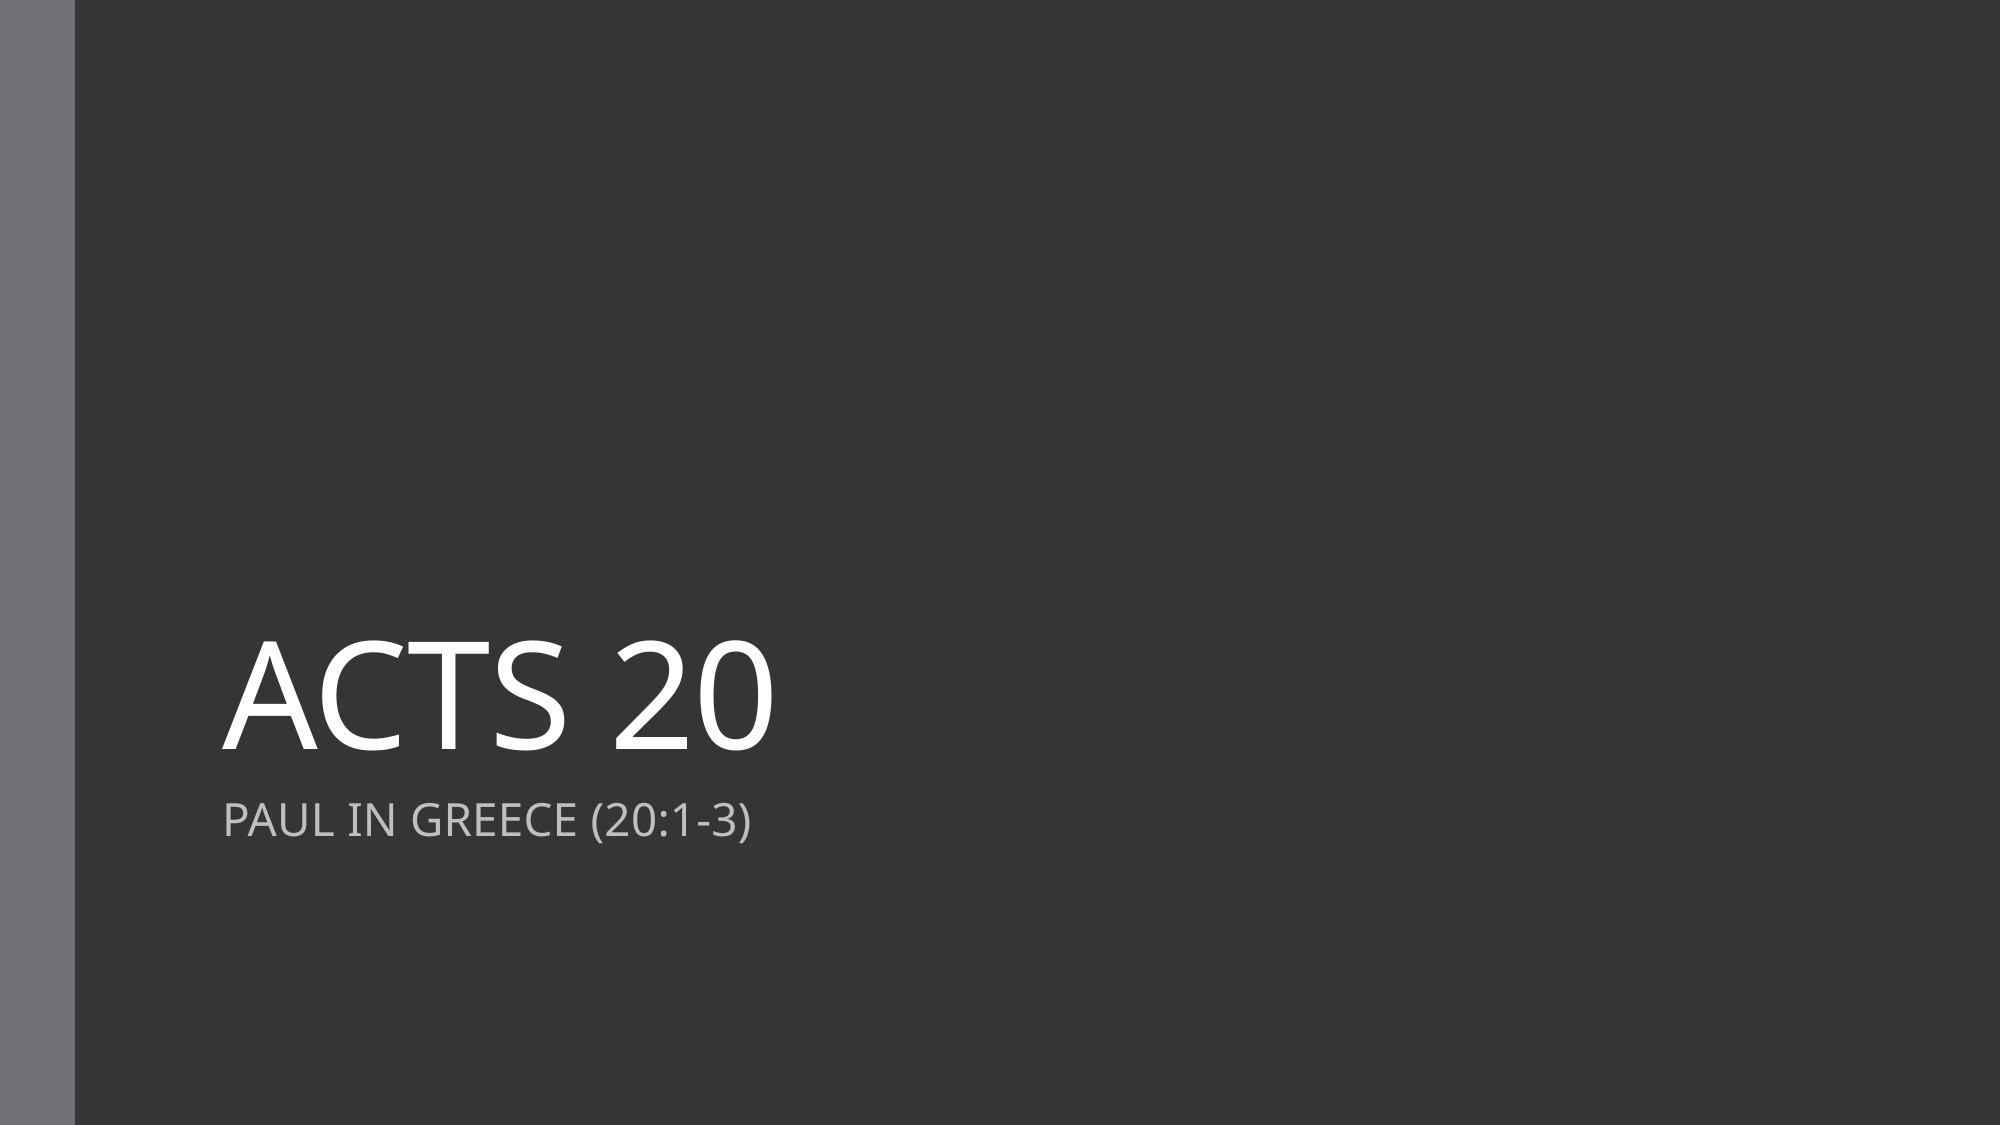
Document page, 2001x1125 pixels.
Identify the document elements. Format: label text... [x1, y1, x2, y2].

title ACTS 20 [206, 124, 1752, 787]
subtitle PAUL IN GREECE (20:1-3) [206, 787, 1752, 1066]
